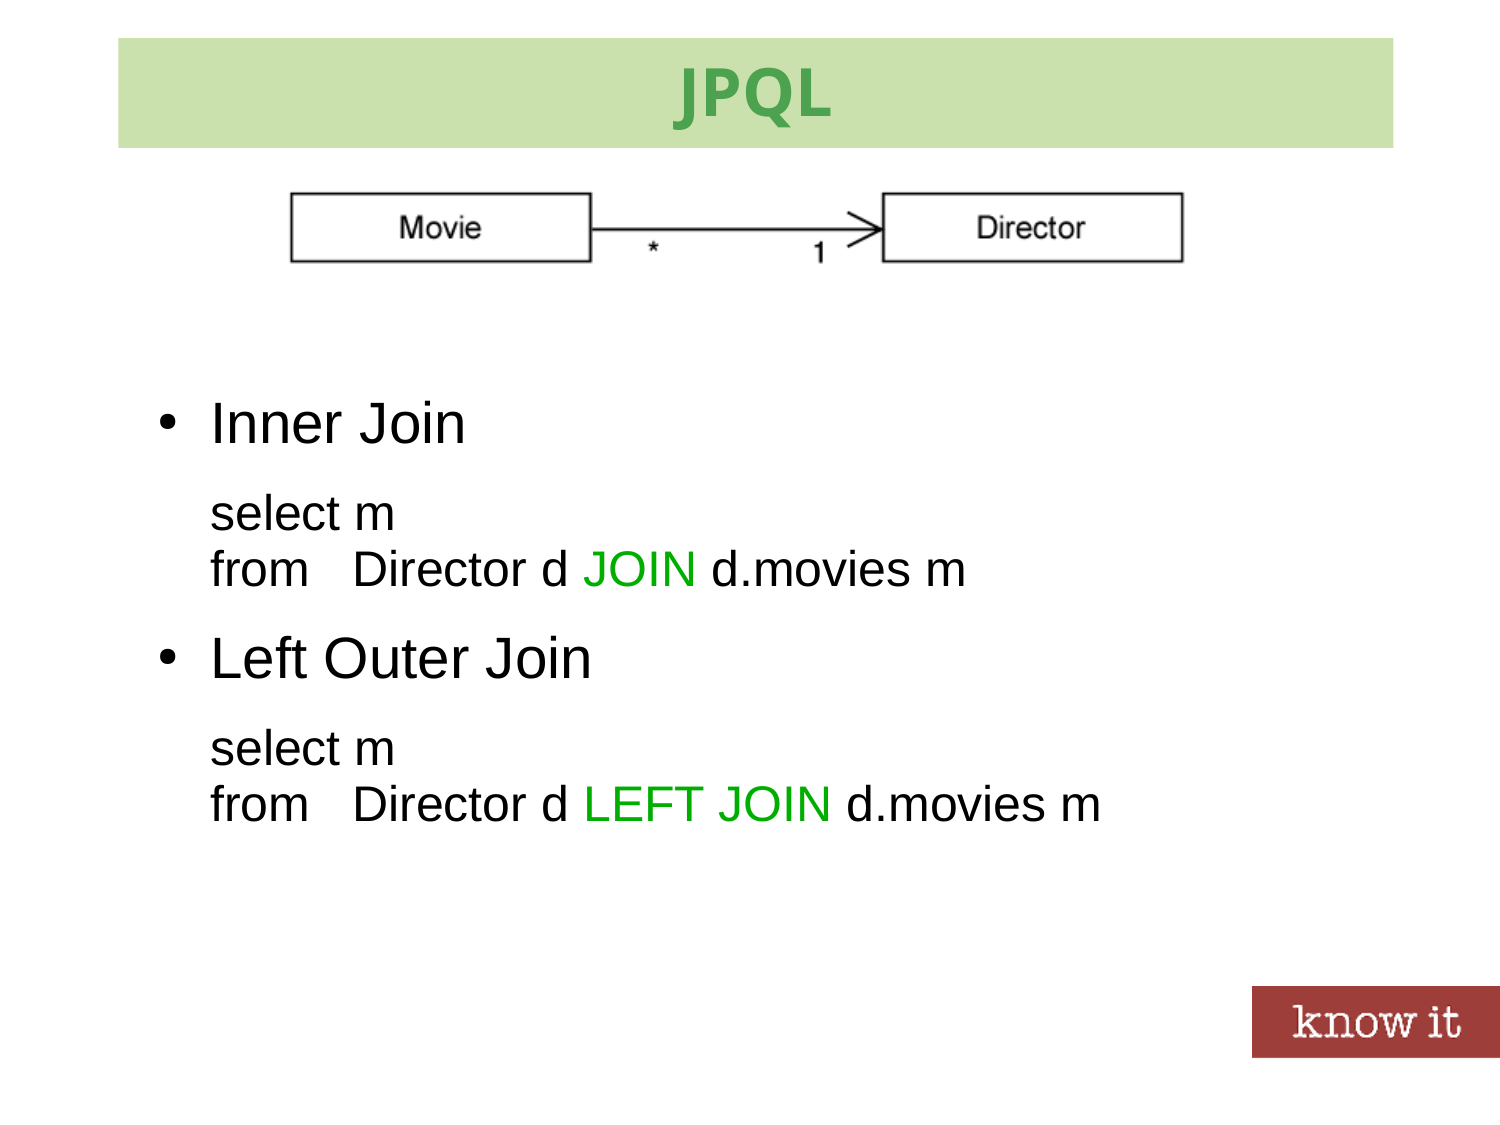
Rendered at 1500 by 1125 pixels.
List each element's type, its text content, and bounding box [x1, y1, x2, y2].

picture [283, 185, 1194, 276]
picture [1252, 986, 1500, 1058]
list Inner Join select m from Director d JOIN d.movies m Left Outer Join select m from Director d LEFT JOIN d.movies m [139, 295, 1399, 832]
text_box JPQL [118, 38, 1394, 148]
